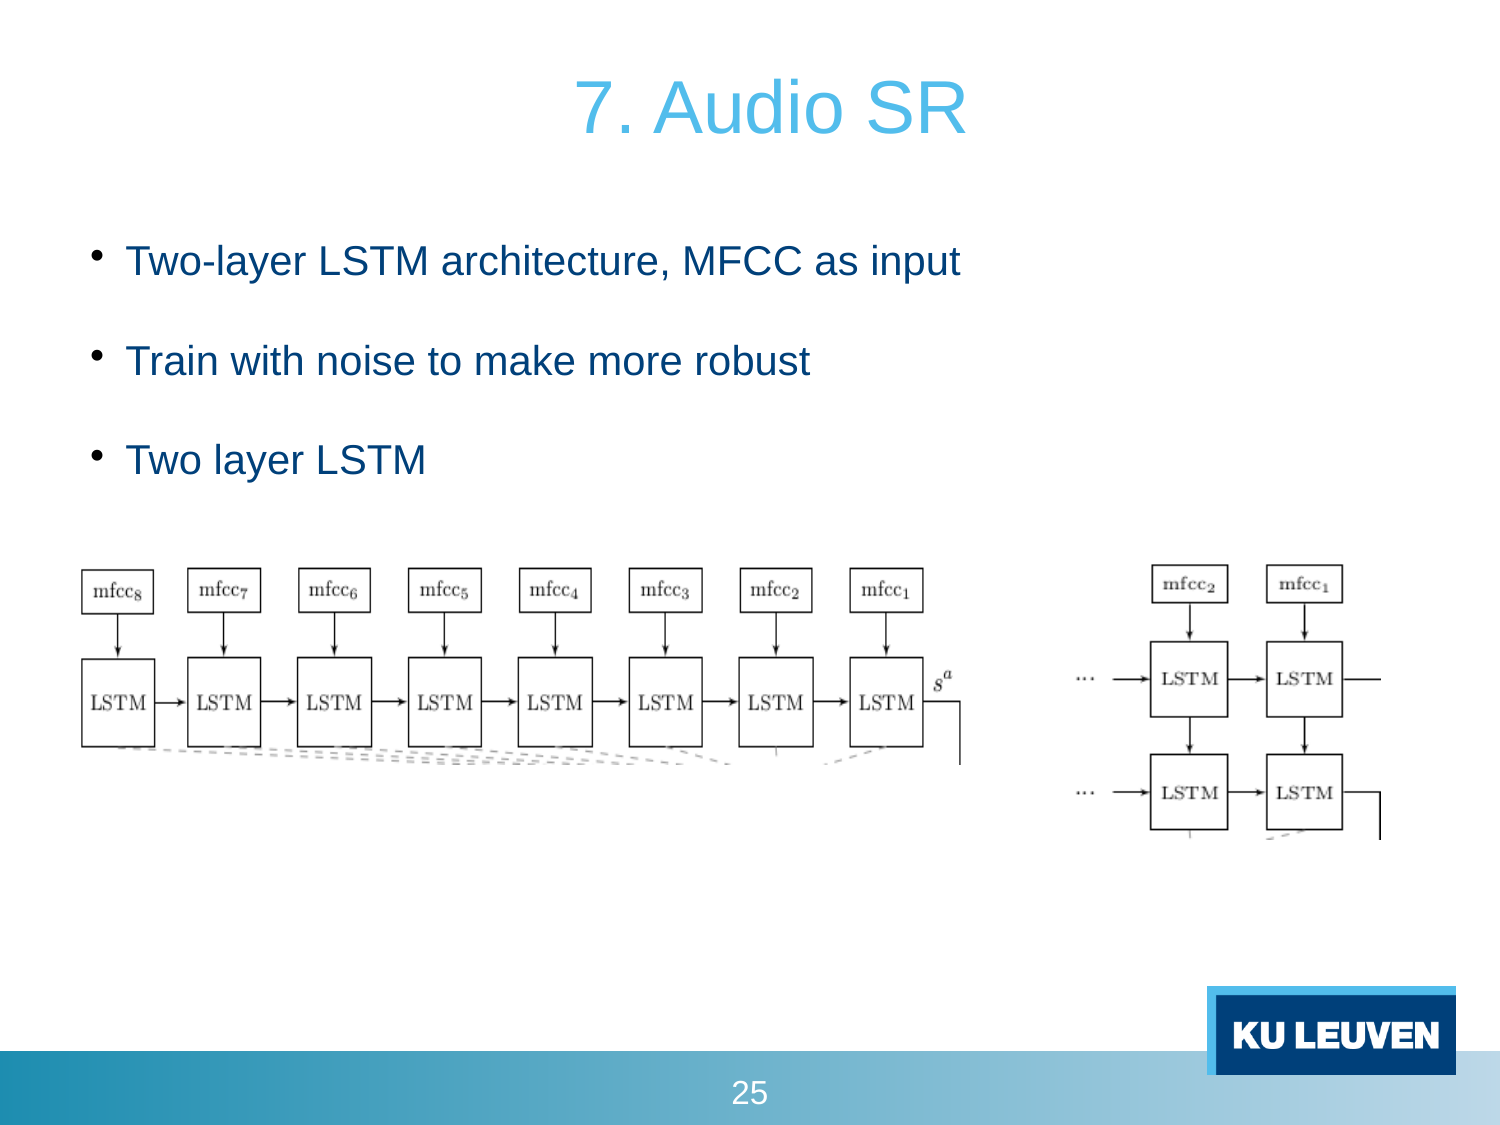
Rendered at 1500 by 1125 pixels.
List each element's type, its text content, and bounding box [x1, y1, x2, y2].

picture [1056, 549, 1381, 841]
picture [1207, 986, 1456, 1051]
text_box Two-layer LSTM architecture, MFCC as input Train with noise to make more robust Two layer LSTM [89, 188, 1500, 976]
picture [75, 557, 976, 766]
text_box <number> [0, 1051, 1500, 1125]
text_box 7. Audio SR [88, 29, 1456, 177]
